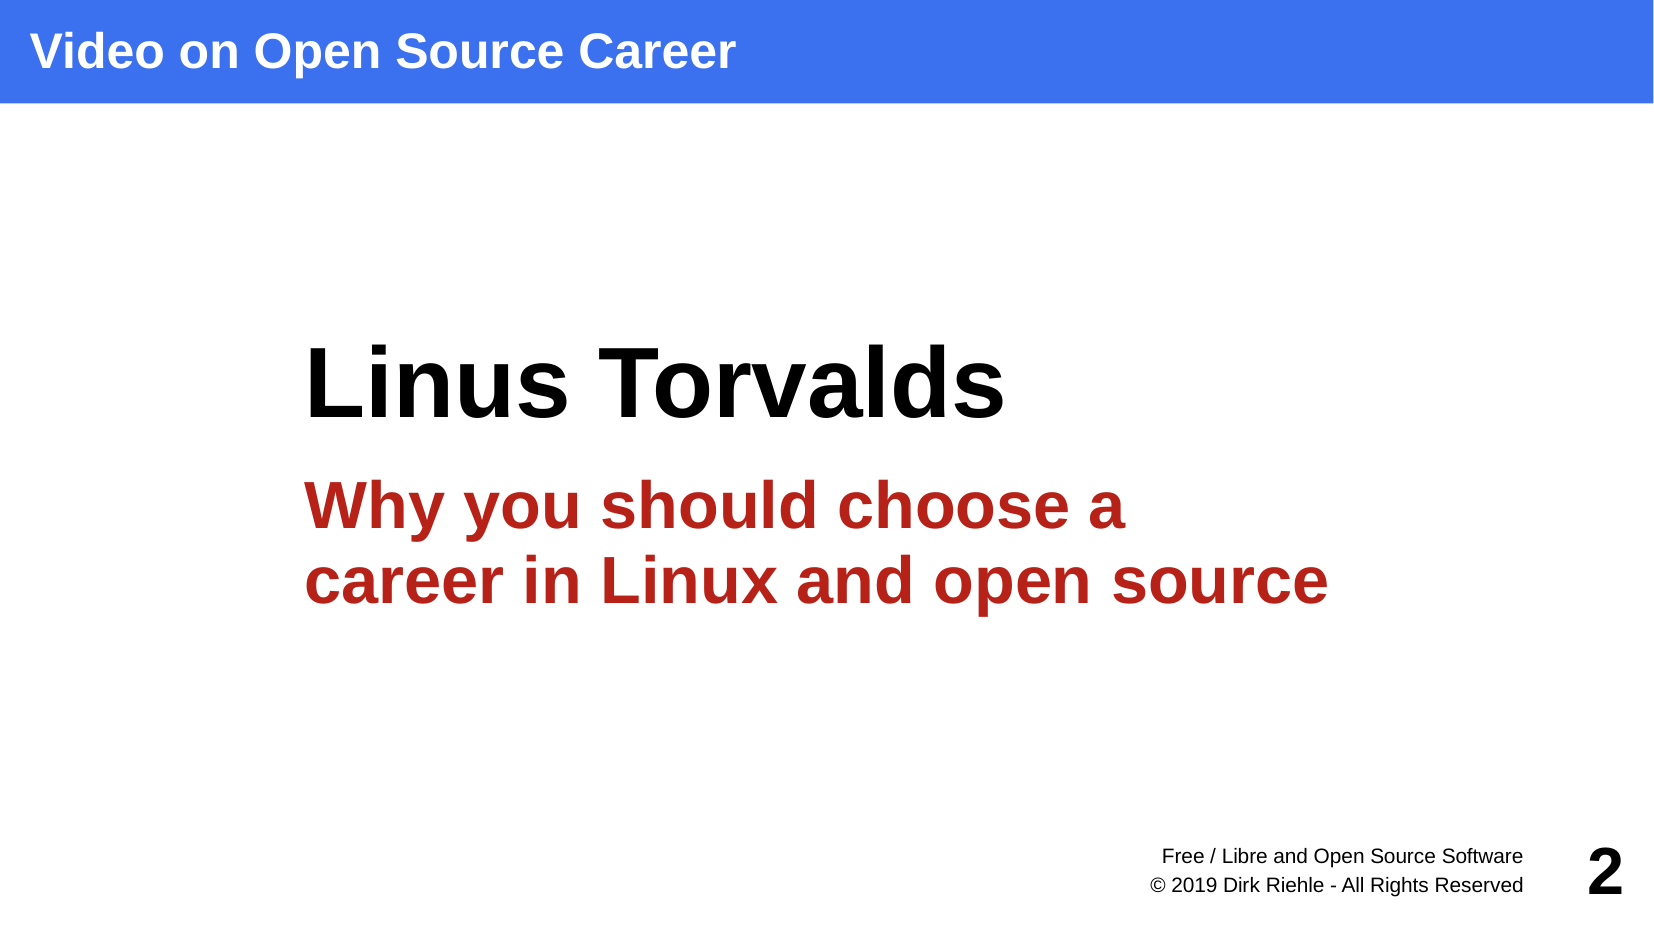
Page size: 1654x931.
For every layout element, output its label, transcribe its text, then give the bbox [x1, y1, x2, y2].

title Video on Open Source Career [0, 0, 1654, 104]
subtitle Linus Torvalds Why you should choose a career in Linux and open source [29, 132, 1625, 813]
